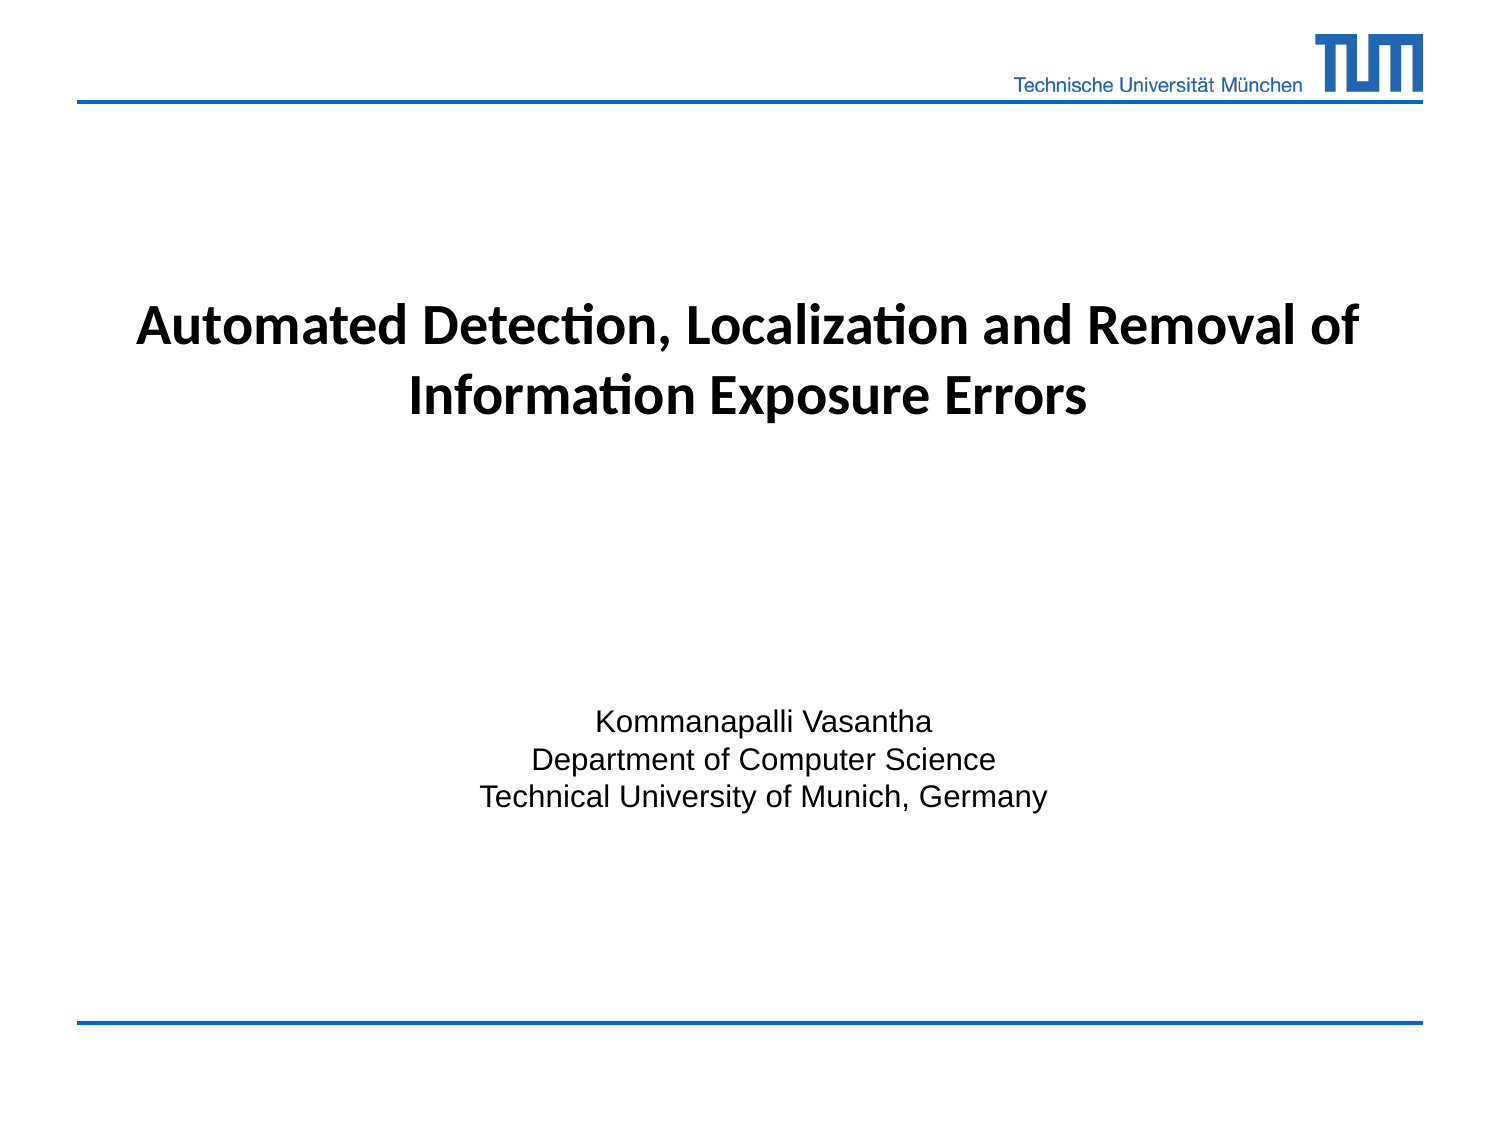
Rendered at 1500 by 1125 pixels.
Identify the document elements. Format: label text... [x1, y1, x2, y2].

title Automated Detection, Localization and Removal of Information Exposure Errors [2, 279, 1494, 590]
picture [1014, 34, 1423, 92]
subtitle Kommanapalli Vasantha Department of Computer Science Technical University of Munich, Germany [239, 619, 1290, 971]
